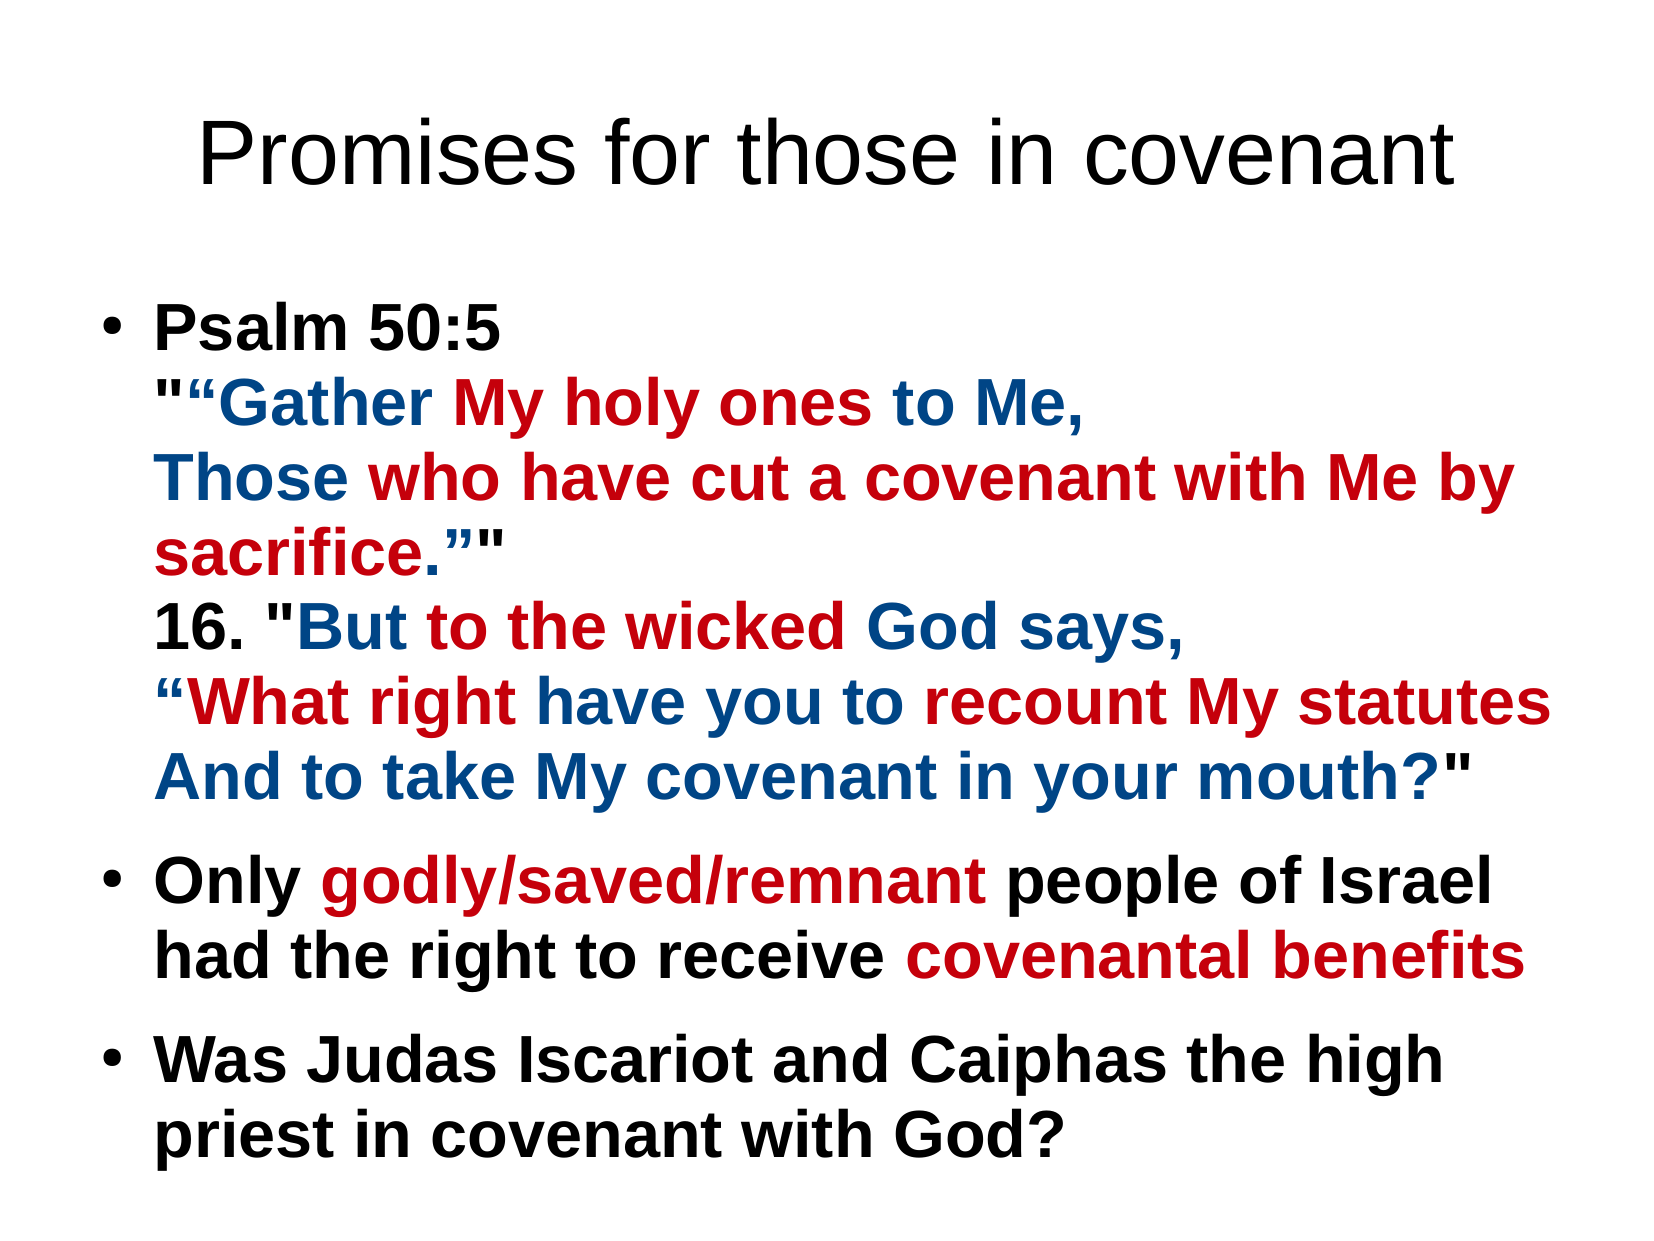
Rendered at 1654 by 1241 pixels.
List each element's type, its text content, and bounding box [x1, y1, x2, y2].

title Promises for those in covenant [82, 49, 1571, 257]
list Psalm 50:5 "“Gather My holy ones to Me, Those who have cut a covenant with Me by sacrifice.”" 16. "But to the wicked God says, “What right have you to recount My statutes And to take My covenant in your mouth?" Only godly/saved/remnant people of Israel had the right to receive covenantal benefits Was Judas Iscariot and Caiphas the high priest in covenant with God? [82, 290, 1571, 1241]
